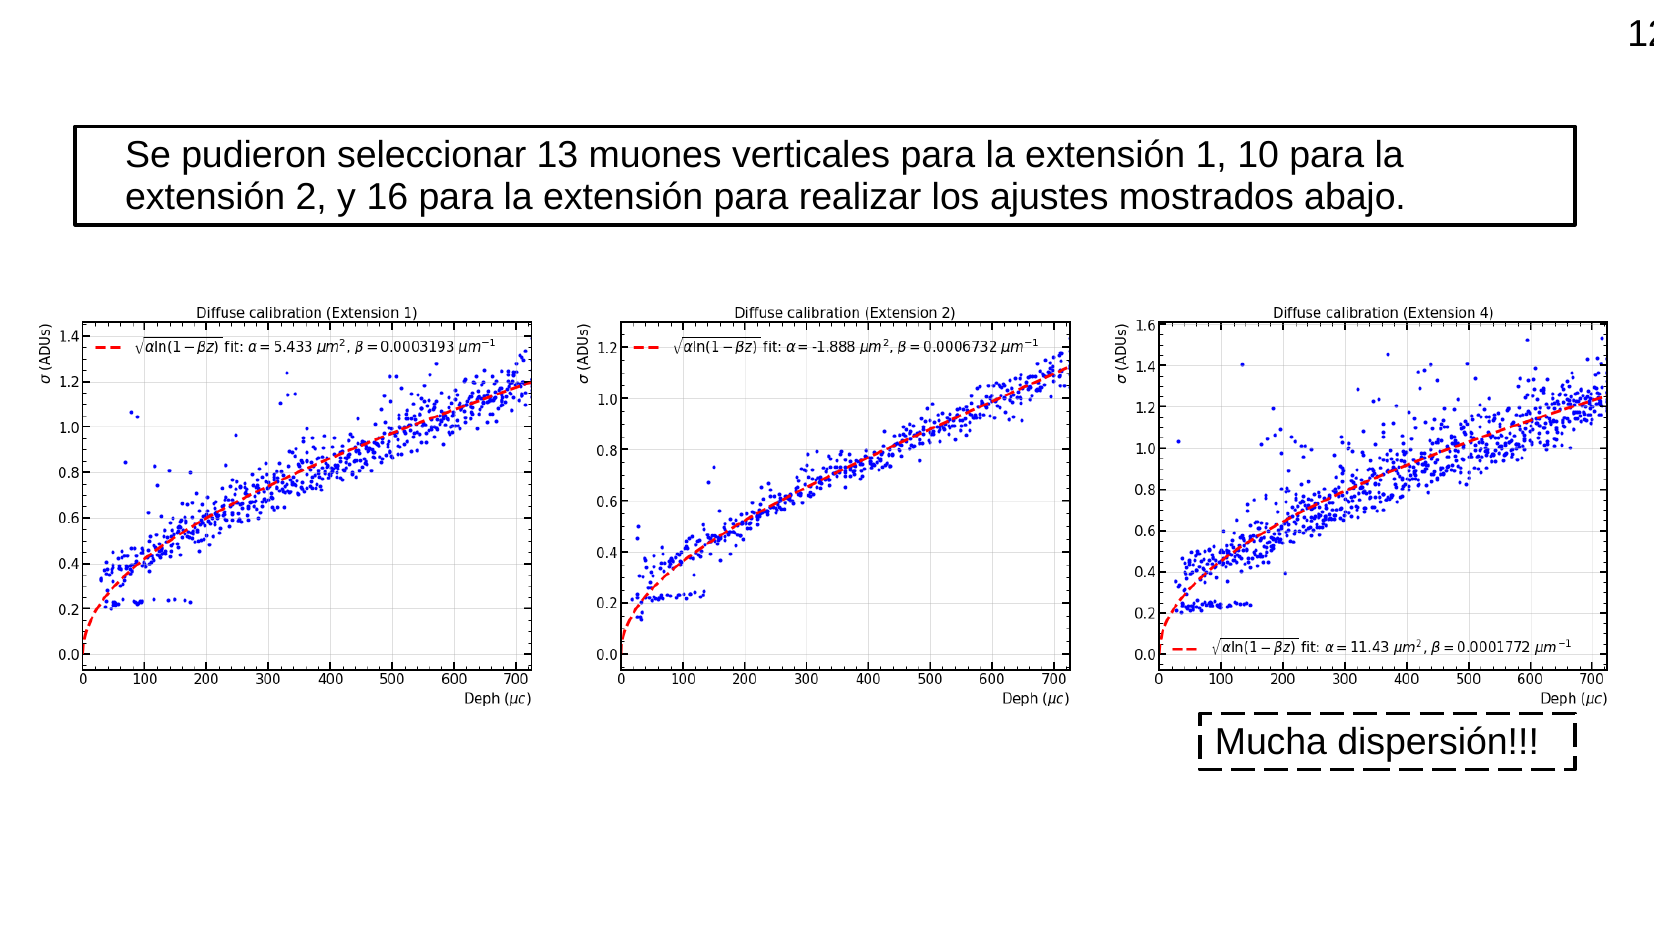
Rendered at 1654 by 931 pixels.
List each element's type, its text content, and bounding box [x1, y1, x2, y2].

picture [31, 299, 1613, 714]
text_box <number> [1612, 4, 1654, 76]
text_box Se pudieron seleccionar 13 muones verticales para la extensión 1, 10 para la extensión 2, y 16 para la extensión para realizar los ajustes mostrados abajo. [75, 126, 1576, 226]
text_box Mucha dispersión!!! [1200, 713, 1576, 770]
